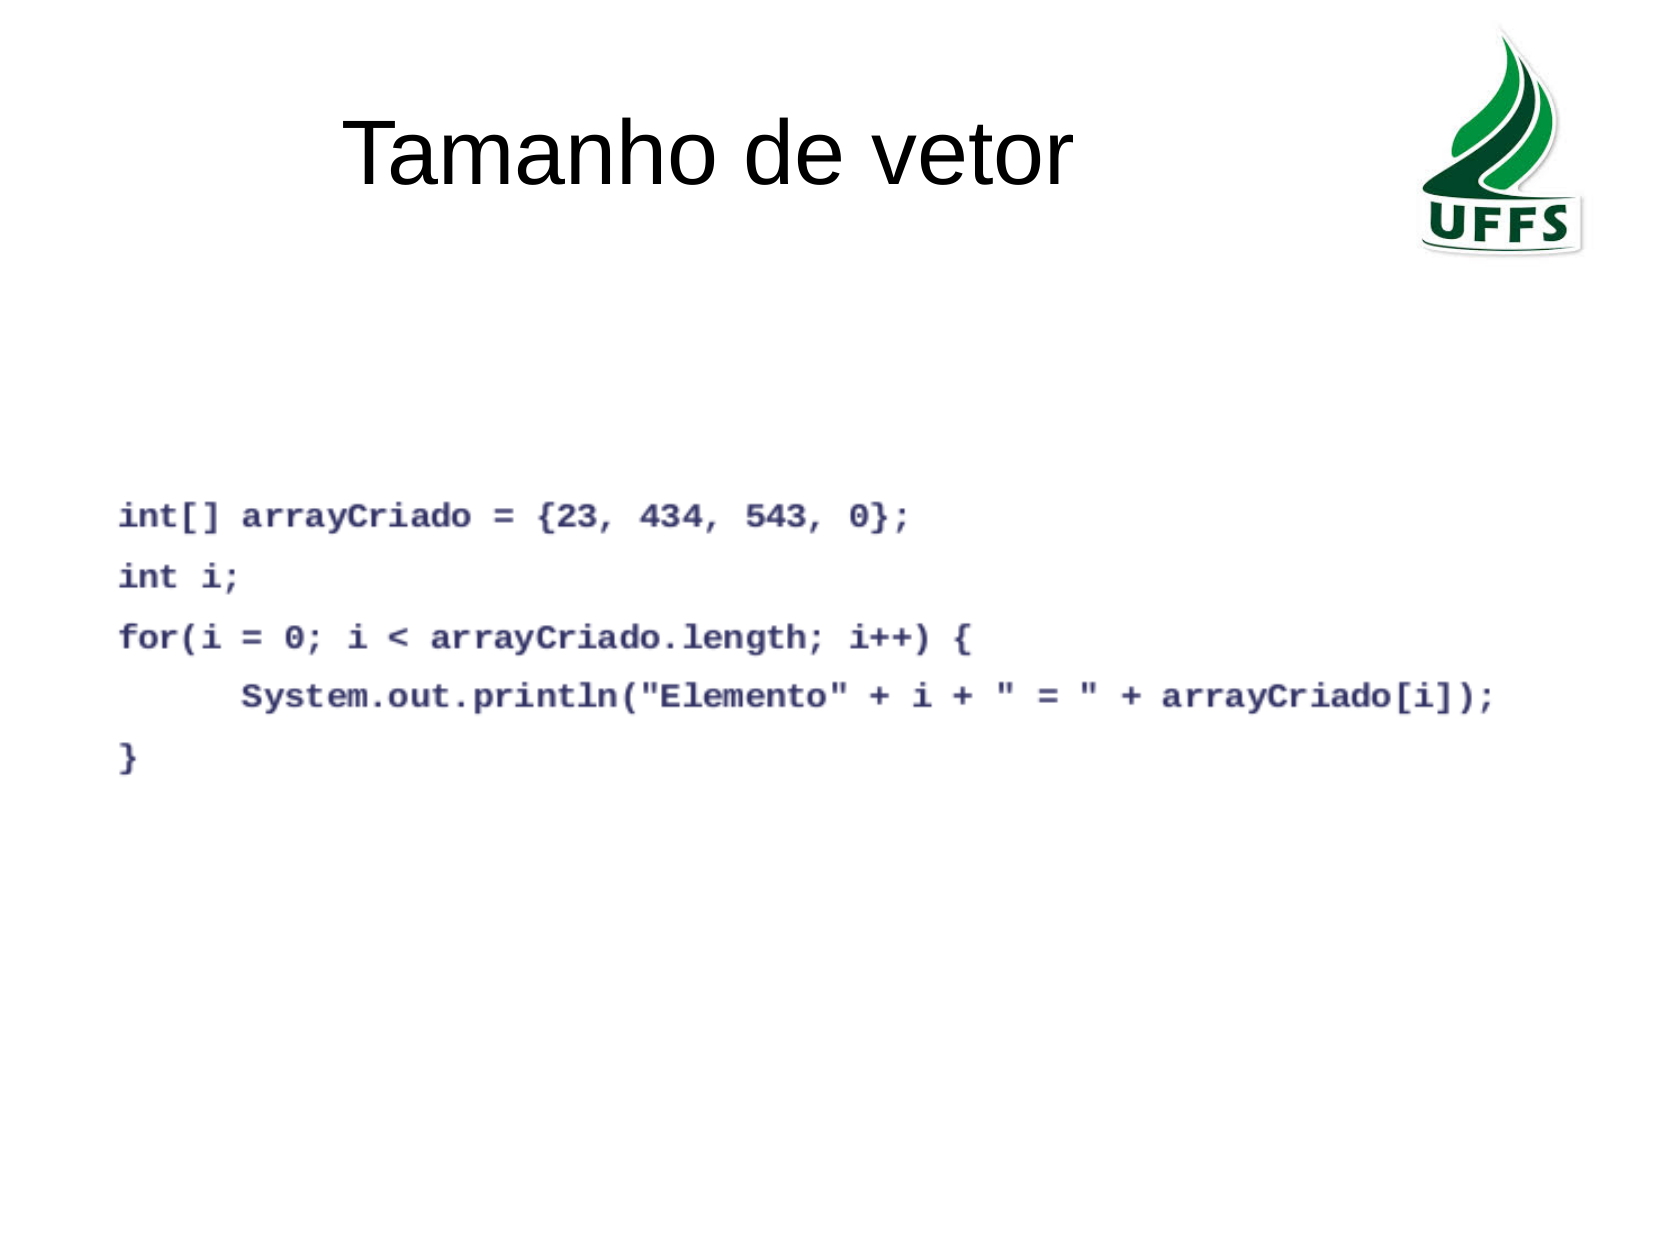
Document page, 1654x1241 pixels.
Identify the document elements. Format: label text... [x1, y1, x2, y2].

title Tamanho de vetor [82, 49, 1335, 257]
picture [1381, 20, 1624, 272]
picture [82, 462, 1571, 838]
